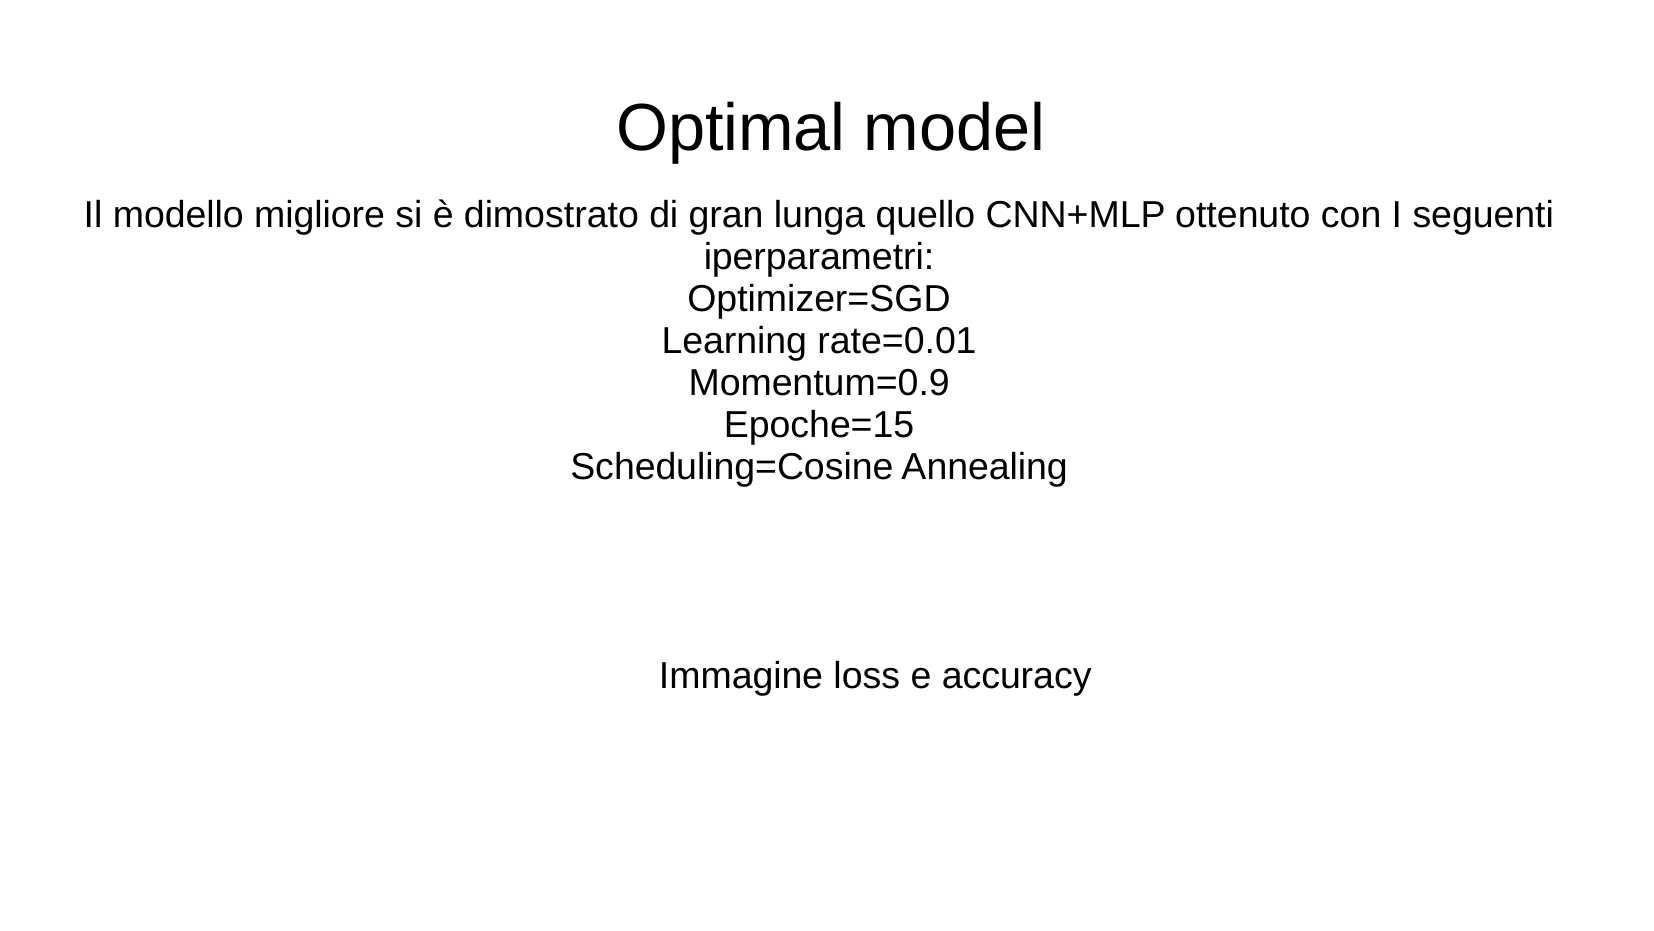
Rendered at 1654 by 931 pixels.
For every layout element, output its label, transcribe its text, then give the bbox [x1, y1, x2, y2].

subtitle Optimal model [86, 67, 1576, 188]
text_box Immagine loss e accuracy [600, 637, 1151, 713]
text_box Il modello migliore si è dimostrato di gran lunga quello CNN+MLP ottenuto con I seguenti iperparametri: Optimizer=SGD Learning rate=0.01 Momentum=0.9 Epoche=15 Scheduling=Cosine Annealing [75, 193, 1564, 488]
